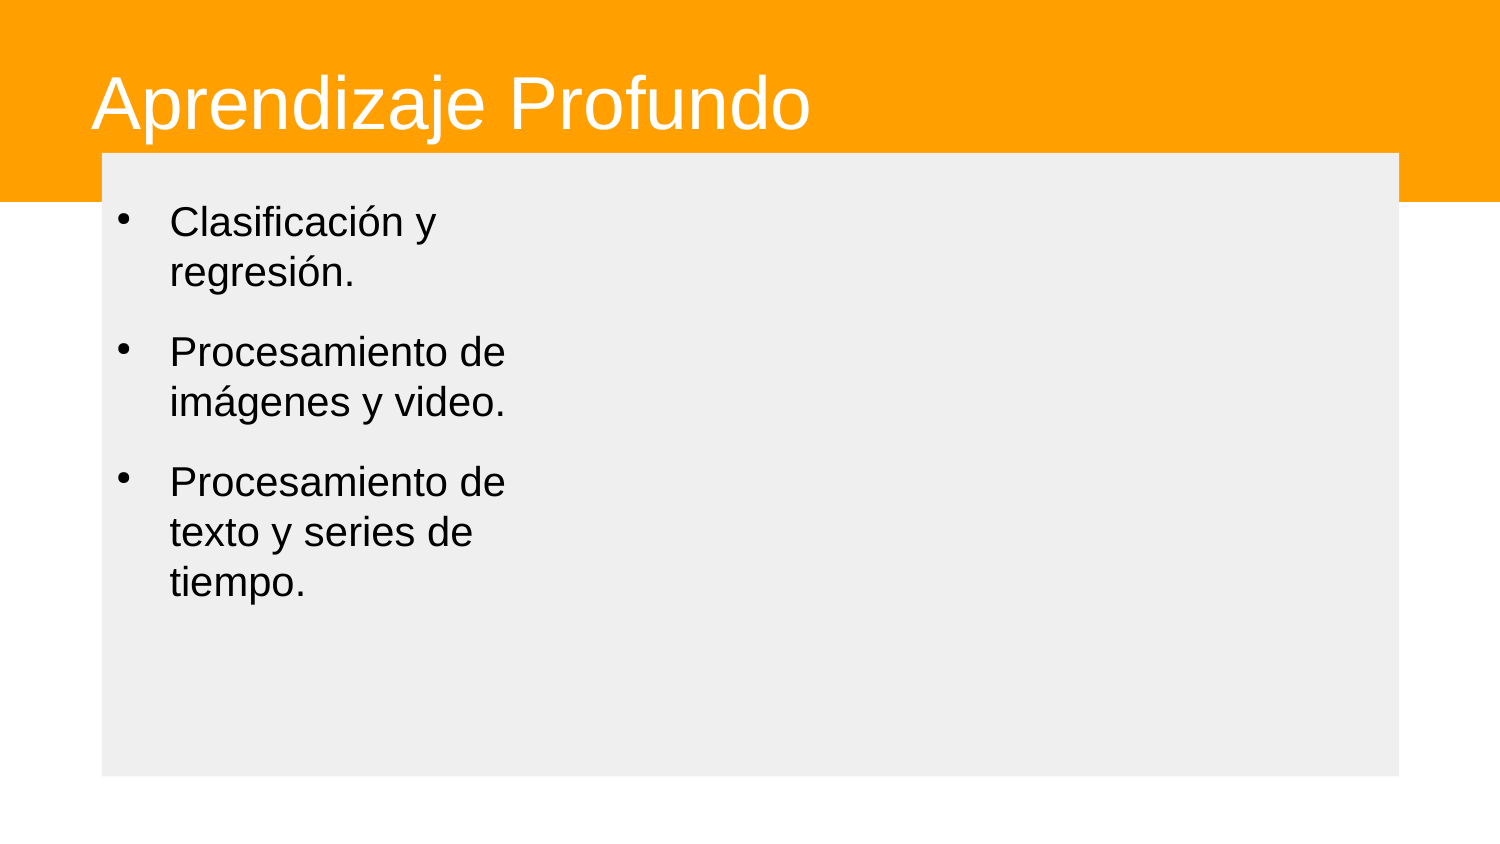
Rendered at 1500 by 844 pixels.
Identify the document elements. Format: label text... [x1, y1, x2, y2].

title Aprendizaje Profundo [76, 17, 1391, 160]
list Clasificación y regresión. Procesamiento de imágenes y video. Procesamiento de texto y series de tiempo. [98, 195, 586, 721]
